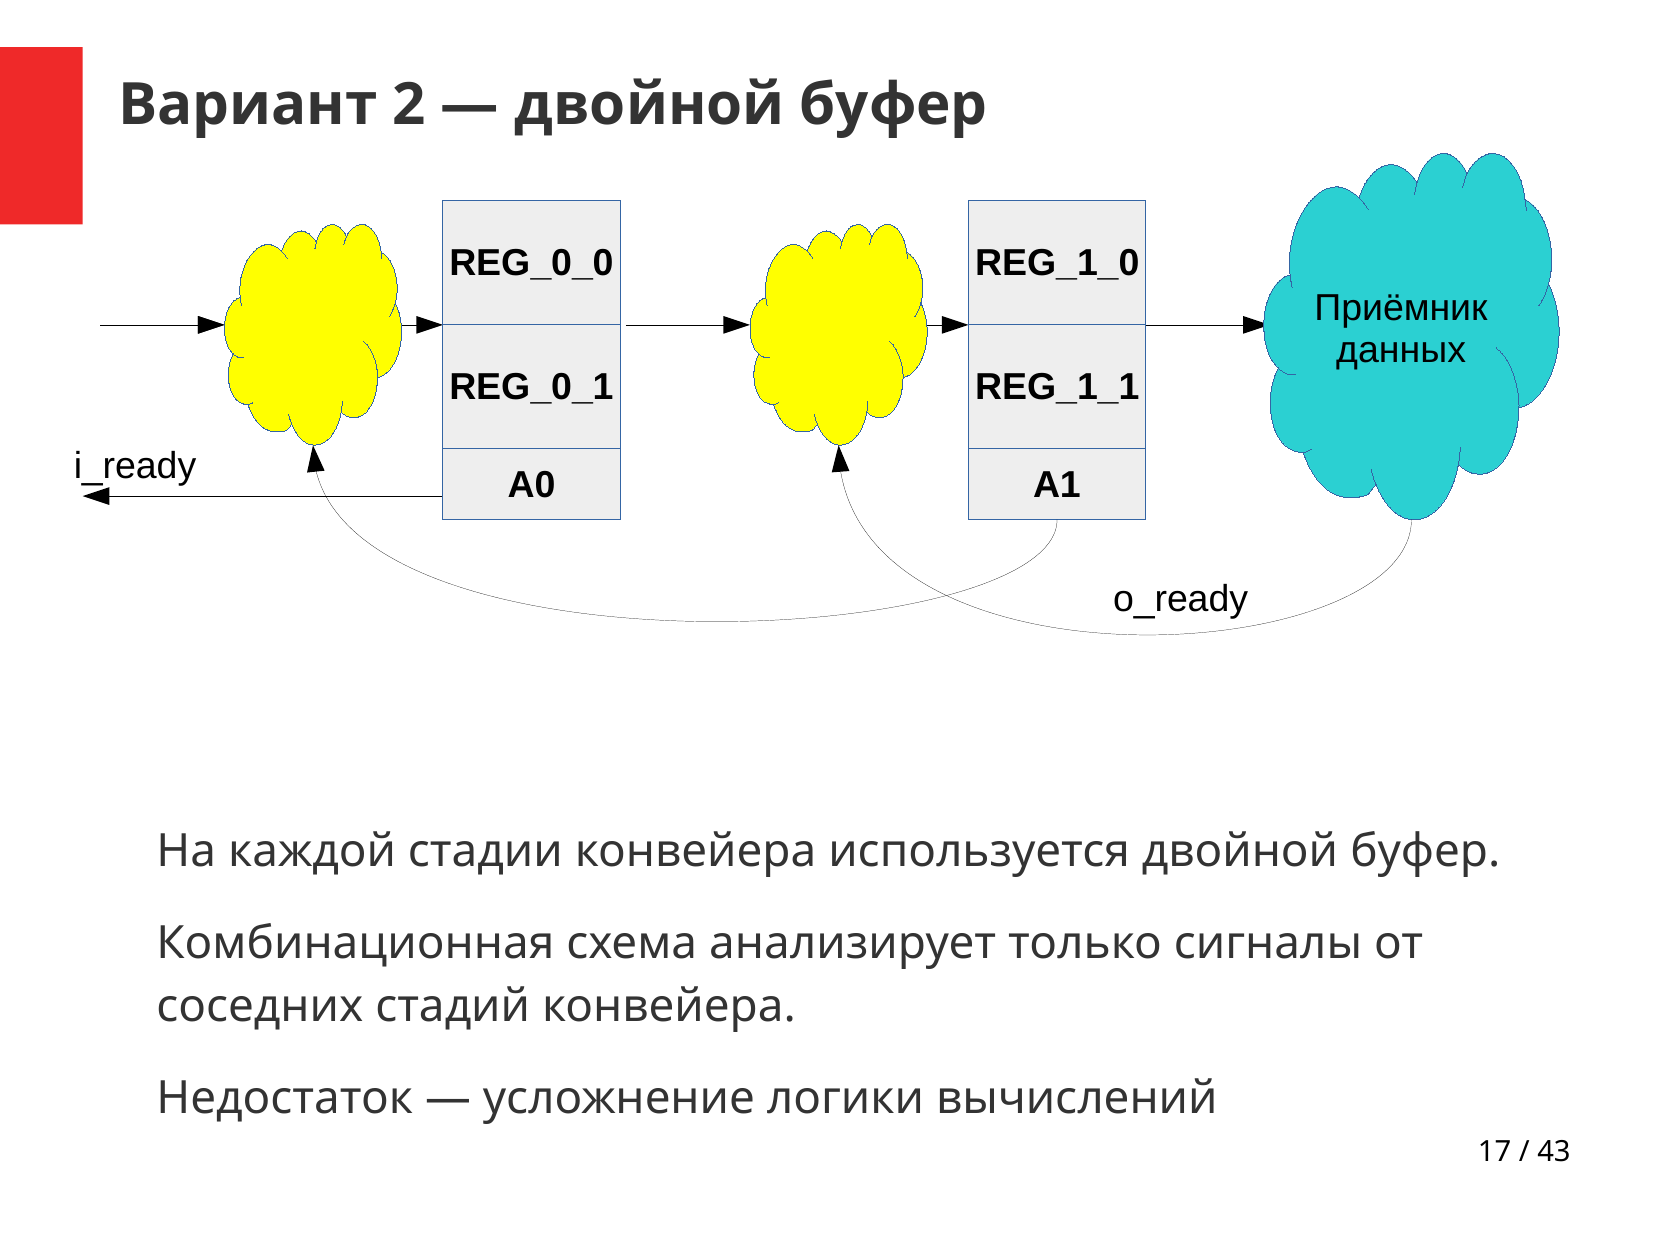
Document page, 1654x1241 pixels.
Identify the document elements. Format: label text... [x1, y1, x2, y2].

text_box REG_0_0 [442, 200, 621, 324]
text_box REG_0_1 [442, 324, 621, 448]
text_box o_ready [1098, 569, 1264, 626]
text_box Приёмник данных [1263, 153, 1560, 520]
text_box REG_1_1 [968, 324, 1146, 448]
text_box [224, 224, 402, 446]
text_box A1 [968, 448, 1146, 520]
text_box REG_1_0 [968, 200, 1146, 324]
text_box A0 [442, 448, 621, 520]
text_box [750, 224, 928, 446]
title Вариант 2 — двойной буфер [118, 49, 1571, 154]
list На каждой стадии конвейера используется двойной буфер. Комбинационная схема анализирует только сигналы от соседних стадий конвейера. Недостаток — усложнение логики вычислений [85, 817, 1598, 1137]
text_box i_ready [59, 437, 212, 494]
